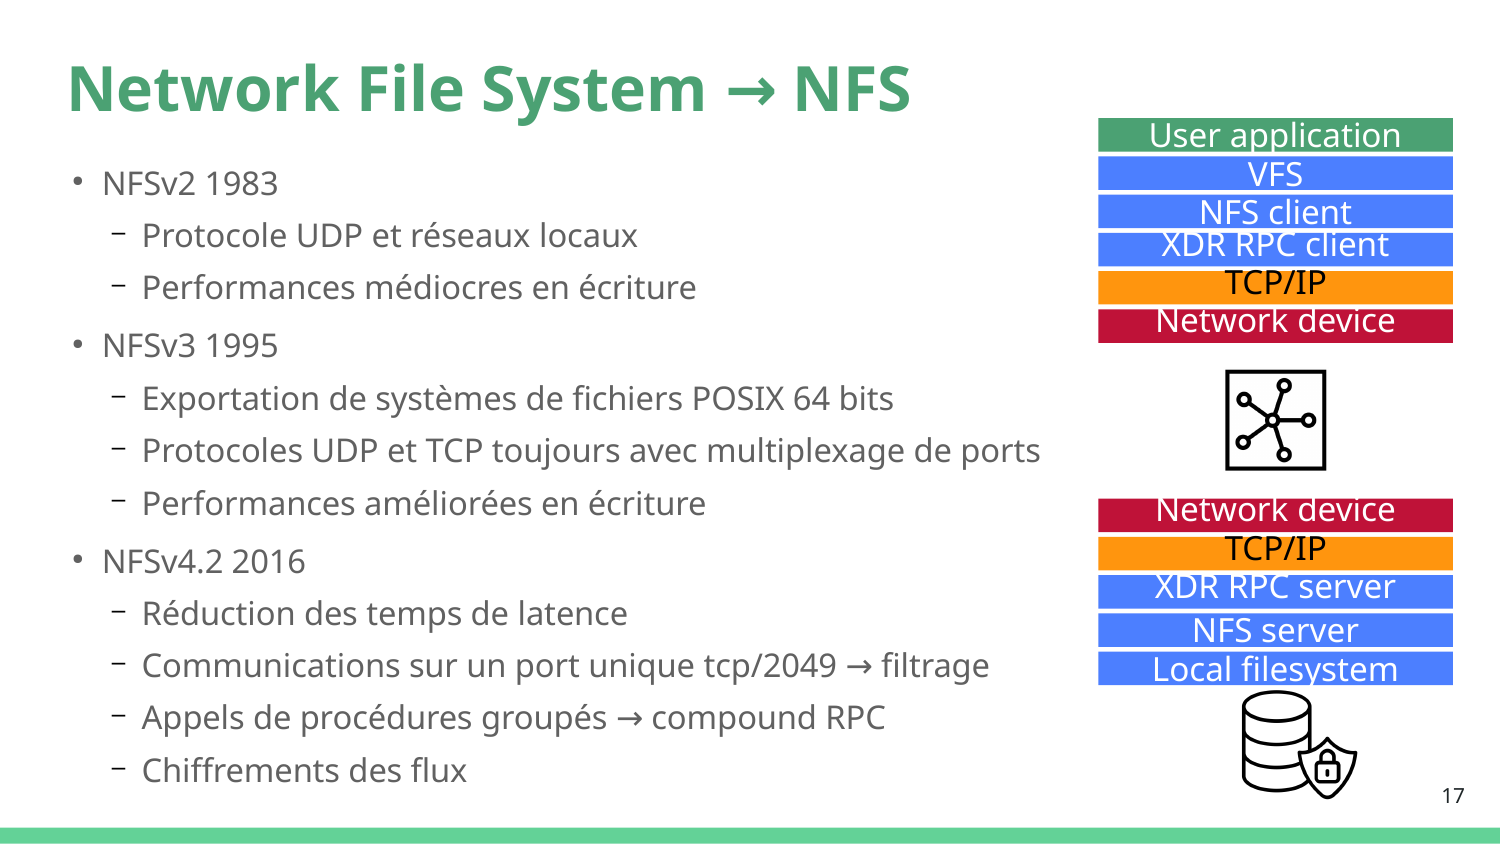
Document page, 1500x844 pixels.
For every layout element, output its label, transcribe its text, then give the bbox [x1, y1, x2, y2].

text_box XDR RPC client [1098, 232, 1453, 267]
text_box Local filesystem [1098, 651, 1453, 686]
text_box TCP/IP [1098, 271, 1453, 305]
text_box NFS server [1098, 613, 1453, 647]
slide_number <numéro> [1389, 764, 1480, 830]
text_box Network device [1098, 309, 1453, 343]
picture [1240, 685, 1359, 804]
text_box TCP/IP [1098, 536, 1453, 571]
text_box XDR RPC server [1098, 575, 1453, 609]
text_box NFS client [1098, 194, 1453, 229]
picture [1223, 367, 1329, 473]
text_box User application [1098, 118, 1453, 152]
title Network File System → NFS [51, 23, 1449, 117]
list NFSv2 1983 Protocole UDP et réseaux locaux Performances médiocres en écriture NFSv3 1995 Exportation de systèmes de fichiers POSIX 64 bits Protocoles UDP et TCP toujours avec multiplexage de ports Performances améliorées en écriture NFSv4.2 2016 Réduction des temps de latence Communications sur un port unique tcp/2049 → filtrage Appels de procédures groupés → compound RPC Chiffrements des flux [47, 141, 1063, 839]
text_box VFS [1098, 156, 1453, 190]
text_box Network device [1098, 498, 1453, 533]
